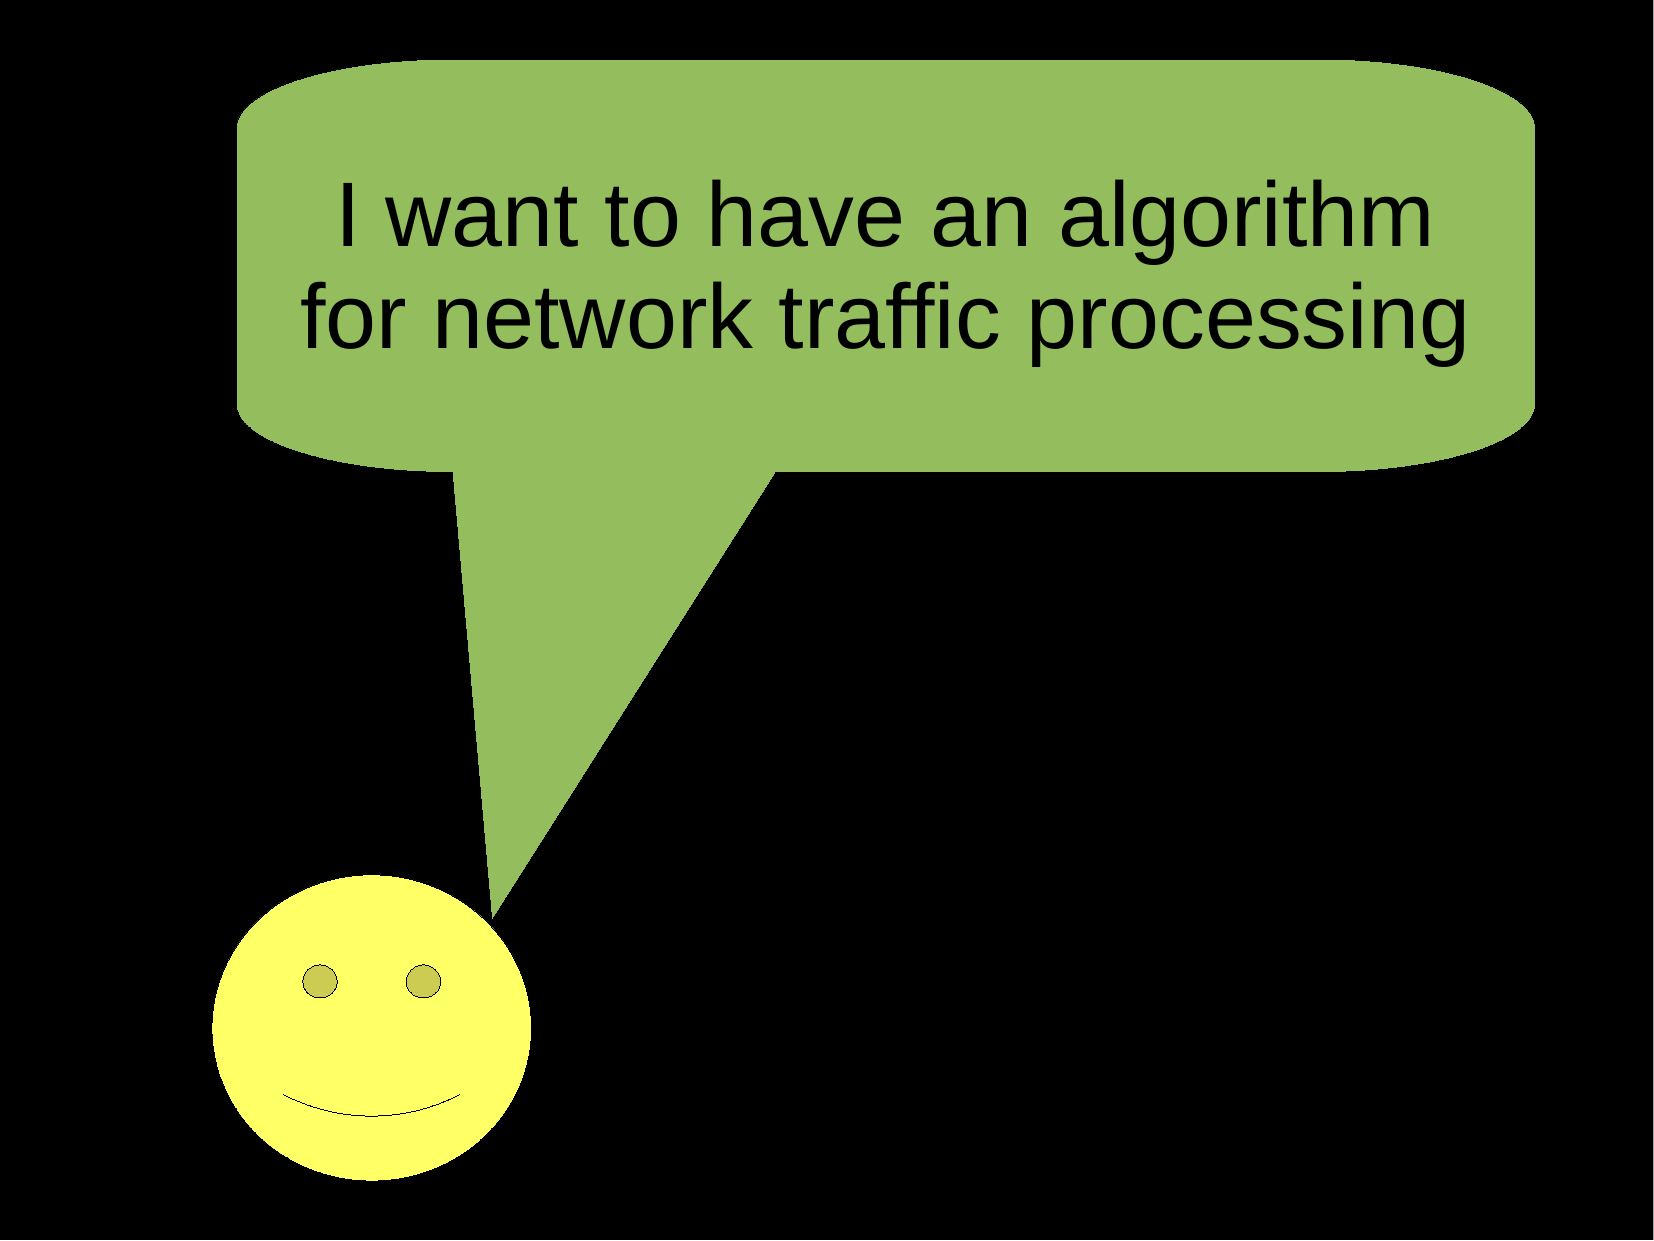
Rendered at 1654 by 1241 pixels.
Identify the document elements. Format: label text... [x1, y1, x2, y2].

text_box I want to have an algorithm for network traffic processing [236, 59, 1536, 921]
text_box [211, 874, 532, 1182]
